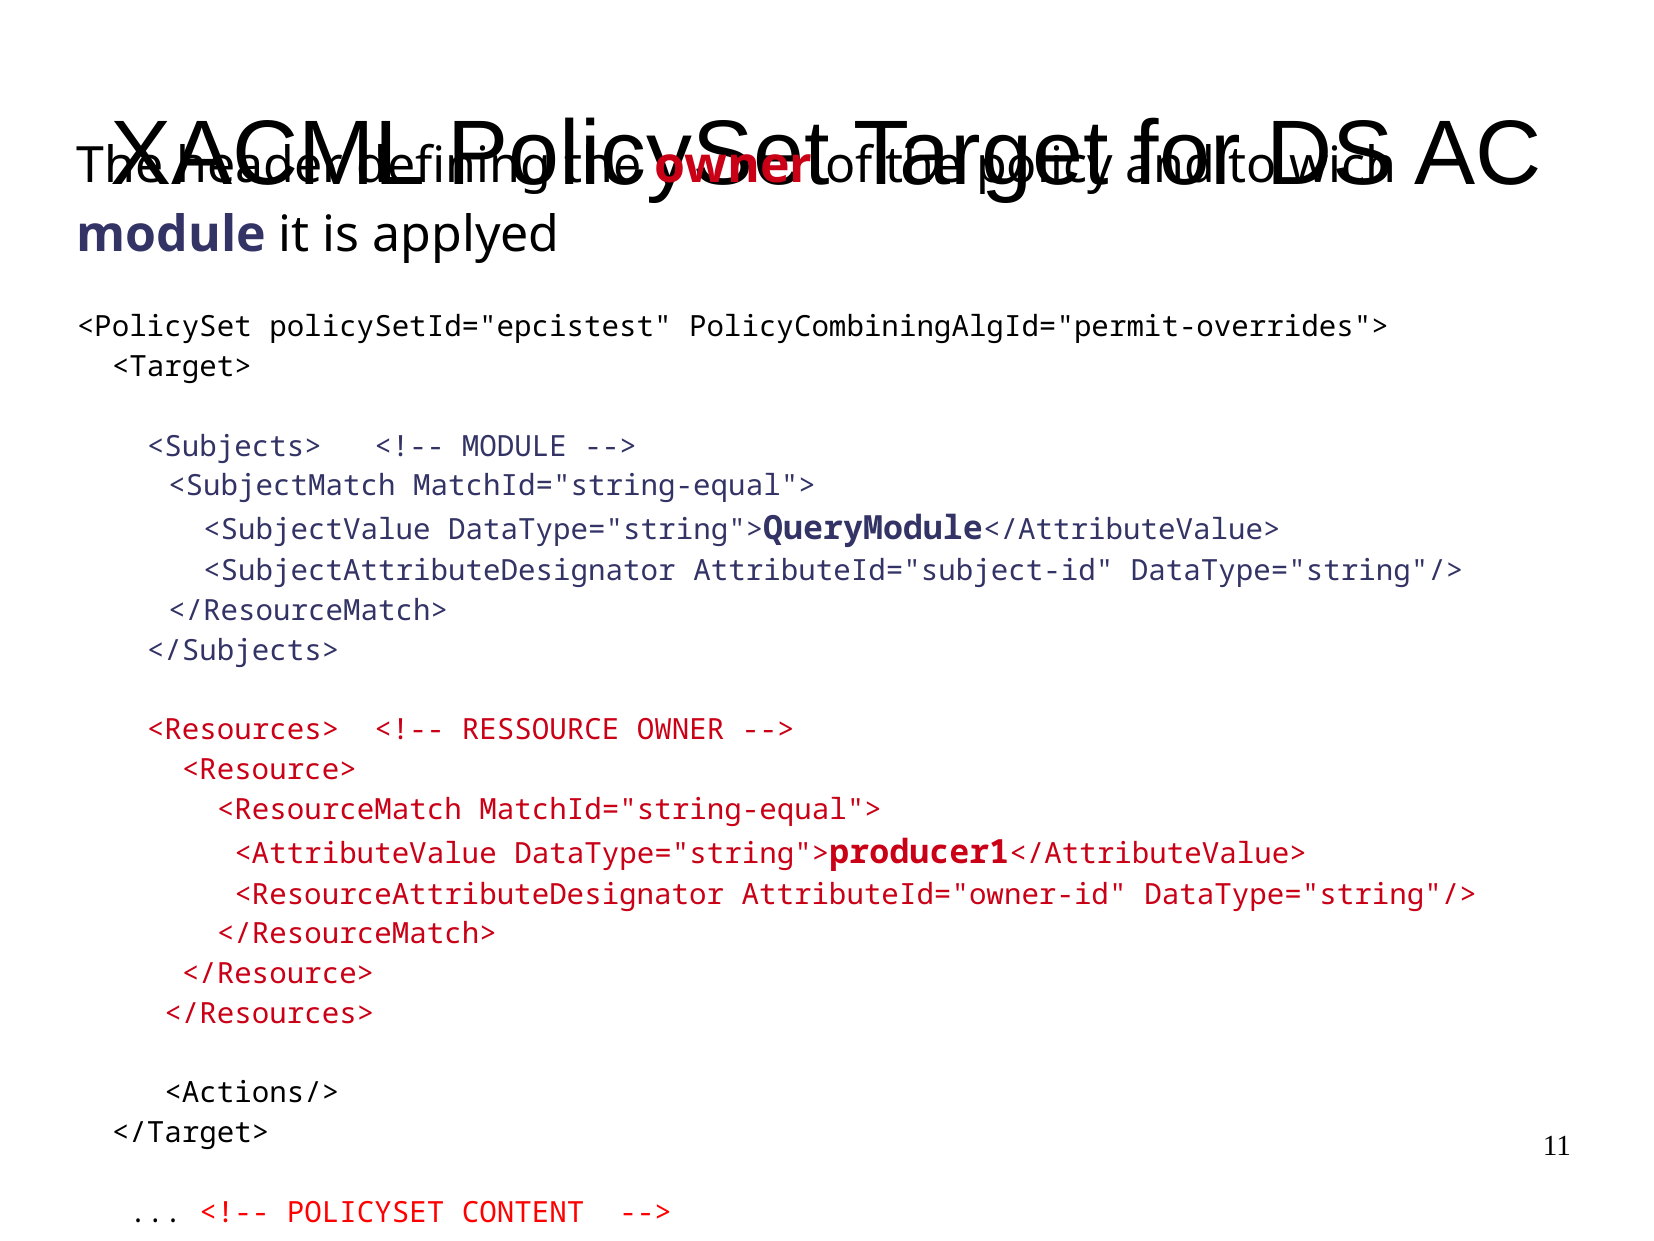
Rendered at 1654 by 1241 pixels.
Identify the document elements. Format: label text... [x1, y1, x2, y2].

subtitle The header defining the owner of the policy and to wich module it is applyed <PolicySet policySetId="epcistest" PolicyCombiningAlgId="permit-overrides"> <Target> <Subjects> <!-- MODULE --> <SubjectMatch MatchId="string-equal"> <SubjectValue DataType="string">QueryModule</AttributeValue> <SubjectAttributeDesignator AttributeId="subject-id" DataType="string"/> </ResourceMatch> </Subjects> <Resources> <!-- RESSOURCE OWNER --> <Resource> <ResourceMatch MatchId="string-equal"> <AttributeValue DataType="string">producer1</AttributeValue> <ResourceAttributeDesignator AttributeId="owner-id" DataType="string"/> </ResourceMatch> </Resource> </Resources> <Actions/> </Target> ... <!-- POLICYSET CONTENT --> </PolicySet> [76, 206, 1565, 1233]
title XACML PolicySet Target for DS AC [82, 56, 1571, 250]
